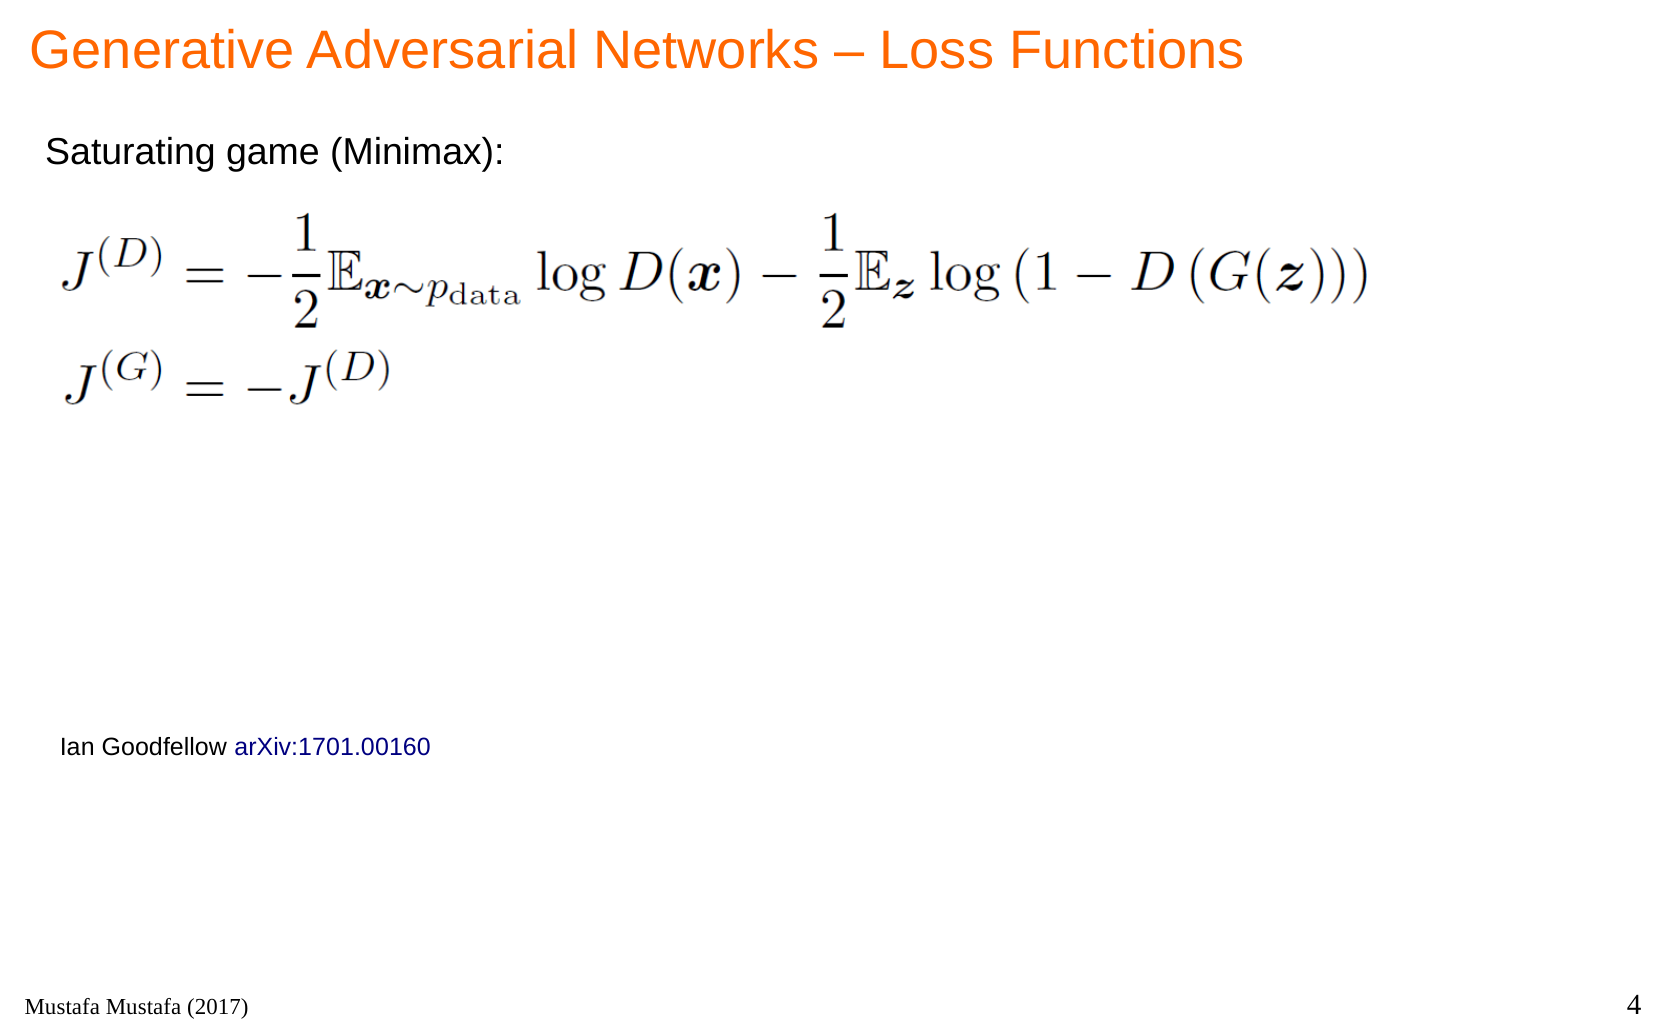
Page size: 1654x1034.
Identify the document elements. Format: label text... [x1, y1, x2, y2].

text_box Saturating game (Minimax): [30, 123, 520, 181]
title Generative Adversarial Networks – Loss Functions [29, 17, 1621, 82]
text_box Ian Goodfellow arXiv:1701.00160 [45, 725, 571, 769]
picture [30, 194, 1411, 438]
